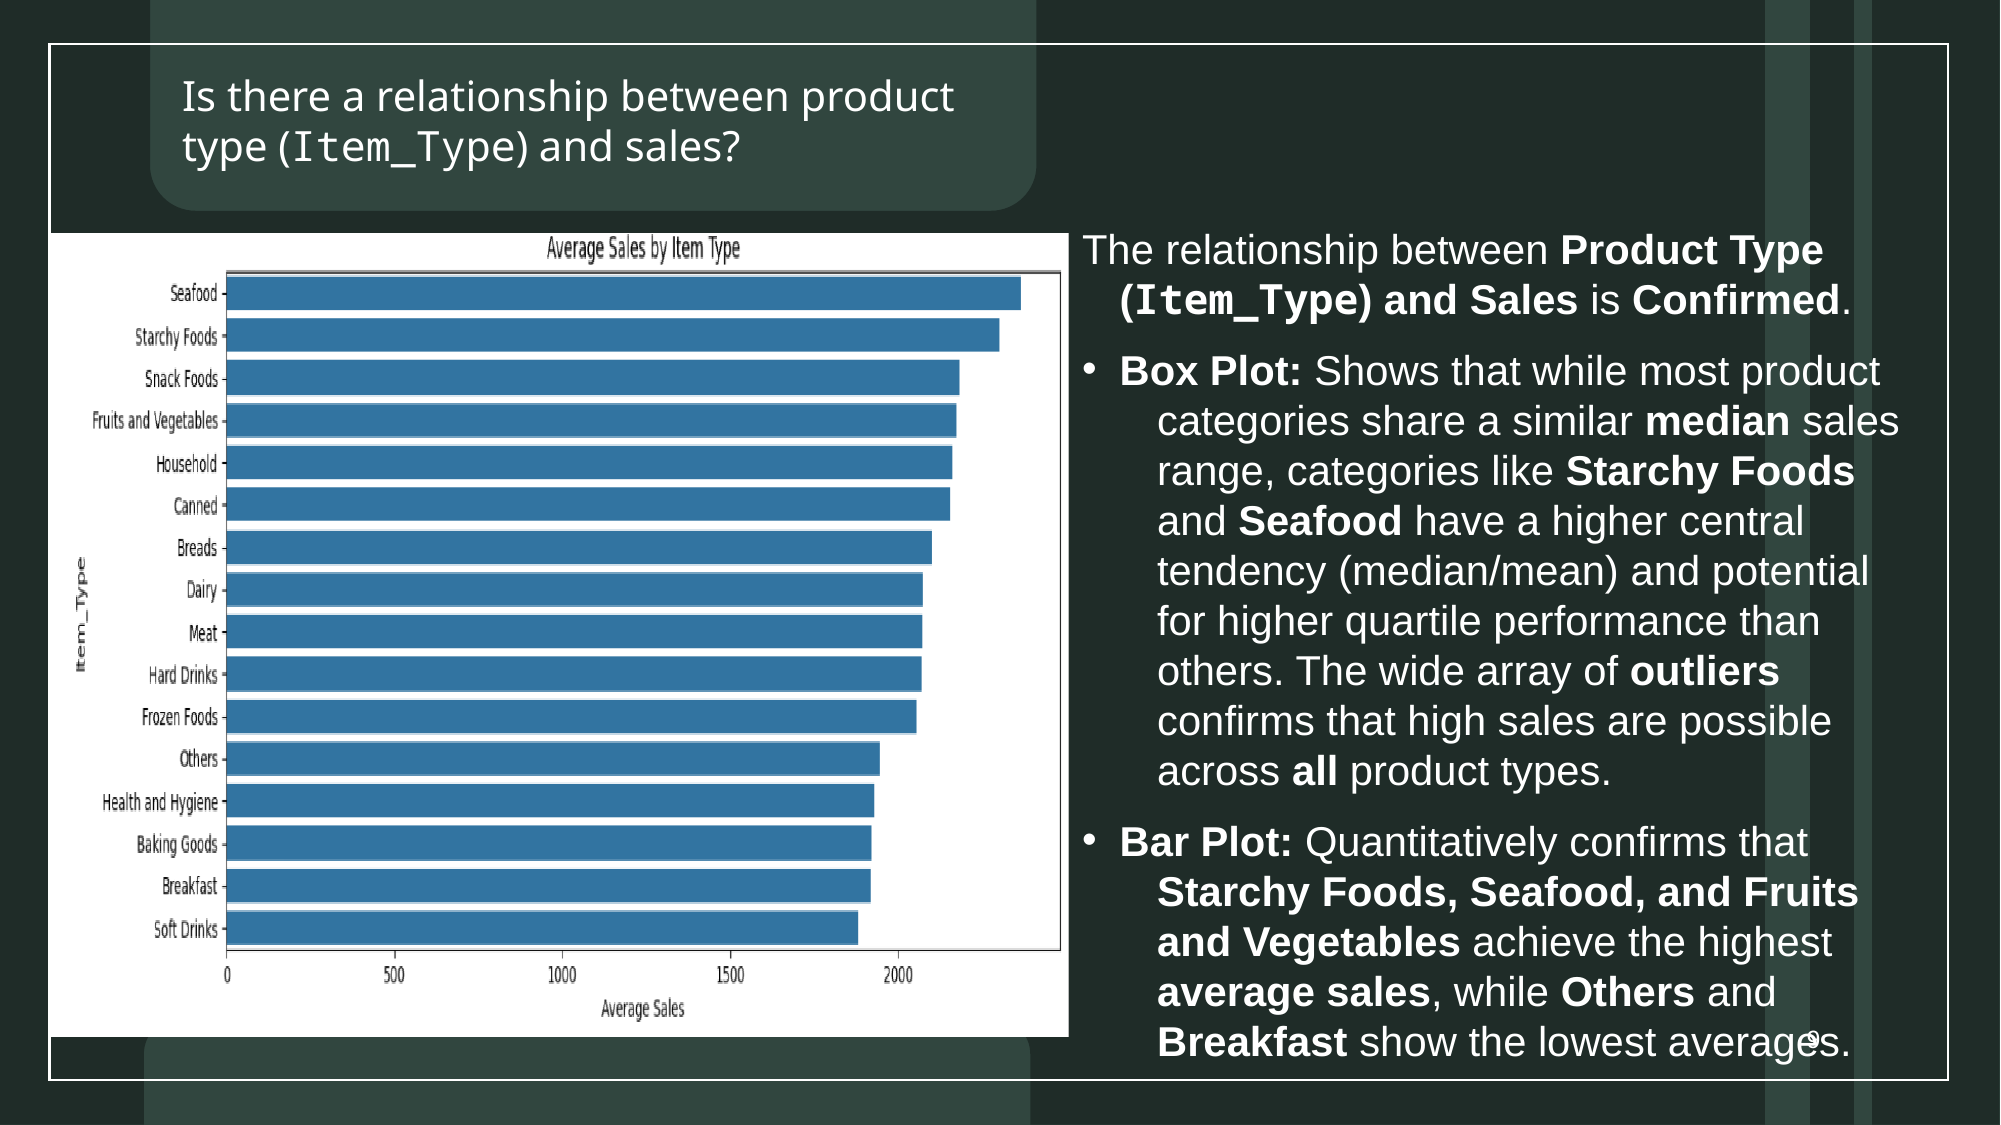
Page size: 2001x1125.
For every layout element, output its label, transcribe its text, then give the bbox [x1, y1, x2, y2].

list Is there a relationship between product type (Item_Type) and sales? [167, 61, 1032, 196]
text_box The relationship between Product Type (Item_Type) and Sales is Confirmed. Box Plot: Shows that while most product categories share a similar median sales range, categories like Starchy Foods and Seafood have a higher central tendency (median/mean) and potential for higher quartile performance than others. The wide array of outliers confirms that high sales are possible across all product types. Bar Plot: Quantitatively confirms that Starchy Foods, Seafood, and Fruits and Vegetables achieve the highest average sales, while Others and Breakfast show the lowest averages. [1067, 215, 1932, 349]
slide_number 8 [1791, 1008, 1931, 1068]
picture [51, 233, 1069, 1037]
